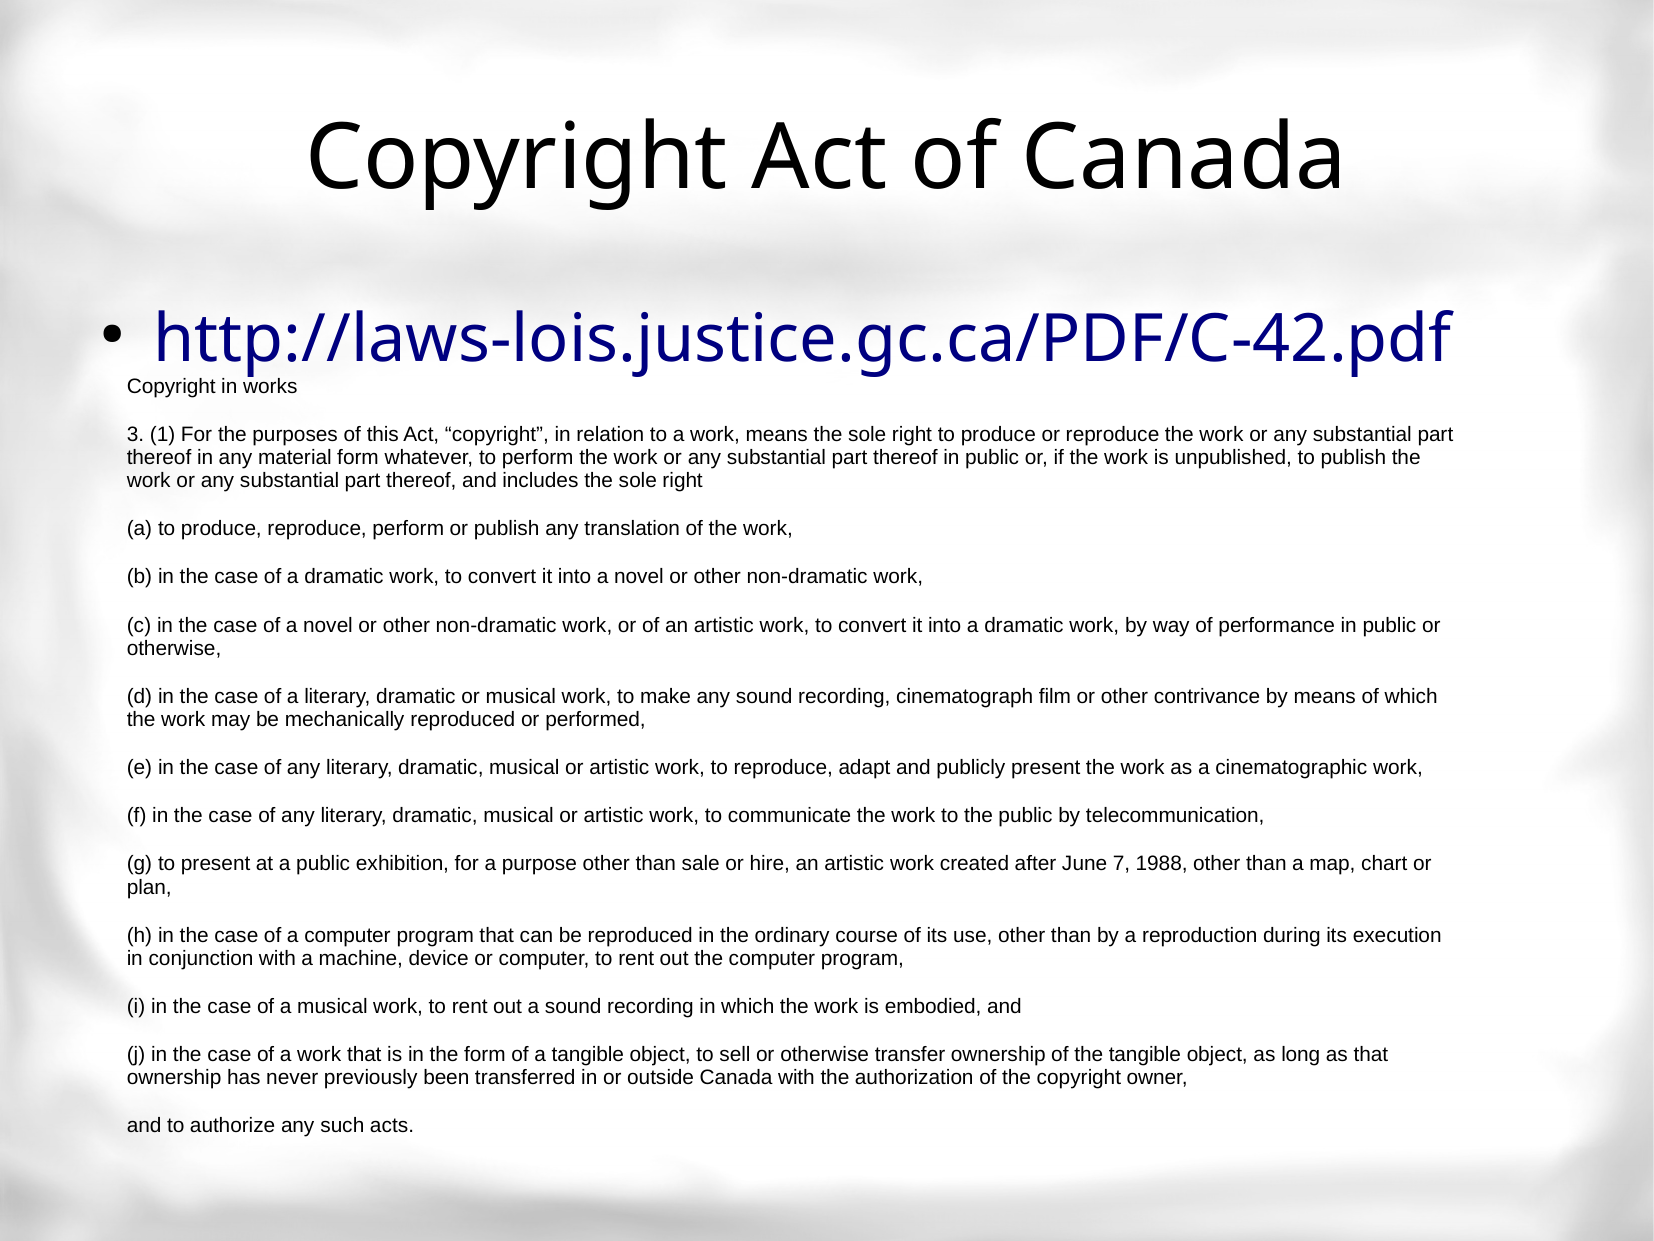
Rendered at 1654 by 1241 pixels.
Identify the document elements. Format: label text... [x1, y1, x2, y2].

text_box Copyright in works 3. (1) For the purposes of this Act, “copyright”, in relation to a work, means the sole right to produce or reproduce the work or any substantial part thereof in any material form whatever, to perform the work or any substantial part thereof in public or, if the work is unpublished, to publish the work or any substantial part thereof, and includes the sole right (a) to produce, reproduce, perform or publish any translation of the work, (b) in the case of a dramatic work, to convert it into a novel or other non-dramatic work, (c) in the case of a novel or other non-dramatic work, or of an artistic work, to convert it into a dramatic work, by way of performance in public or otherwise, (d) in the case of a literary, dramatic or musical work, to make any sound recording, cinematograph film or other contrivance by means of which the work may be mechanically reproduced or performed, (e) in the case of any literary, dramatic, musical or artistic work, to reproduce, adapt and publicly present the work as a cinematographic work, (f) in the case of any literary, dramatic, musical or artistic work, to communicate the work to the public by telecommunication, (g) to present at a public exhibition, for a purpose other than sale or hire, an artistic work created after June 7, 1988, other than a map, chart or plan, (h) in the case of a computer program that can be reproduced in the ordinary course of its use, other than by a reproduction during its execution in conjunction with a machine, device or computer, to rent out the computer program, (i) in the case of a musical work, to rent out a sound recording in which the work is embodied, and (j) in the case of a work that is in the form of a tangible object, to sell or otherwise transfer ownership of the tangible object, as long as that ownership has never previously been transferred in or outside Canada with the authorization of the copyright owner, and to authorize any such acts. [112, 367, 1477, 1193]
title Copyright Act of Canada [82, 49, 1571, 257]
picture [0, 0, 1654, 1241]
list http://laws-lois.justice.gc.ca/PDF/C-42.pdf [82, 290, 1538, 1010]
